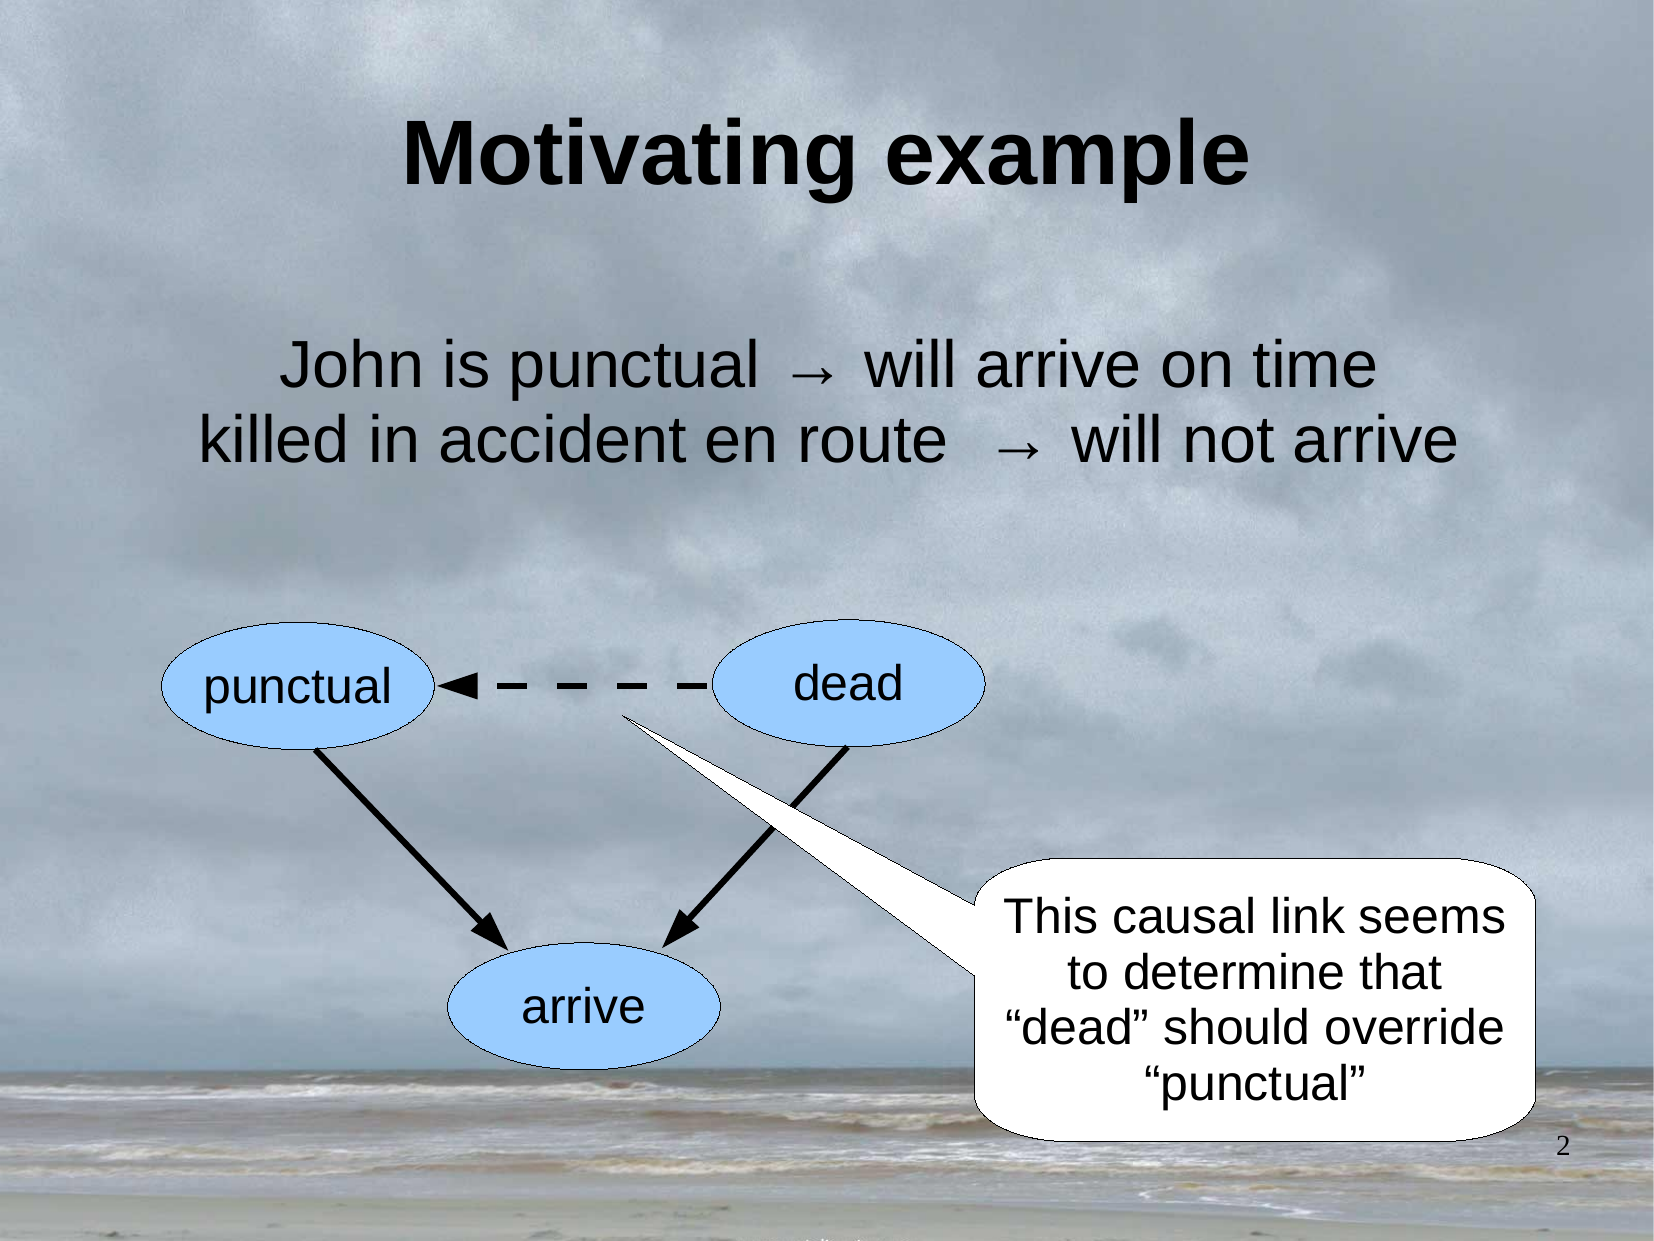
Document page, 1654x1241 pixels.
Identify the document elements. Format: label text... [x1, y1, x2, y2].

title Motivating example [82, 56, 1571, 250]
subtitle John is punctual → will arrive on time killed in accident en route → will not arrive [85, 247, 1574, 557]
text_box punctual [161, 622, 435, 750]
text_box dead [712, 619, 986, 747]
picture [0, 0, 1654, 1241]
text_box This causal link seems to determine that “dead” should override “punctual” [622, 715, 1536, 1142]
text_box arrive [447, 942, 721, 1070]
